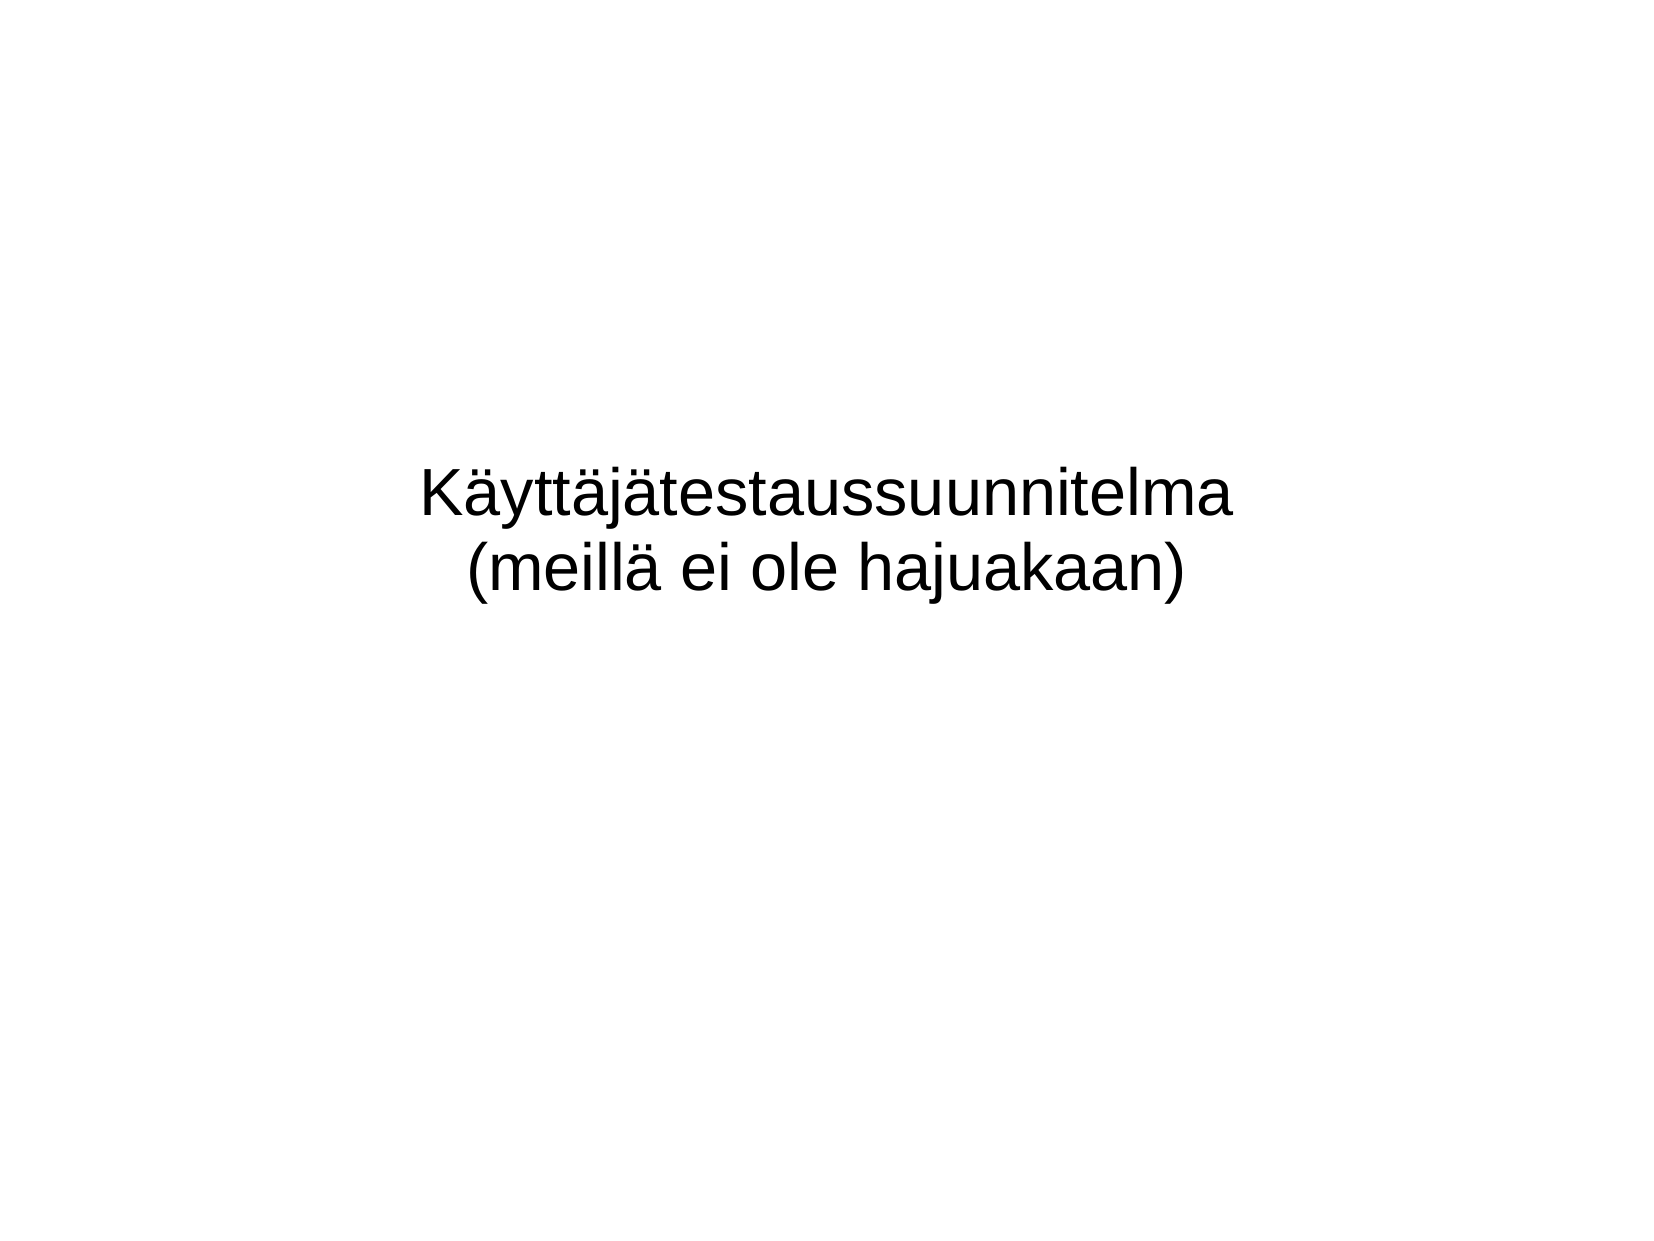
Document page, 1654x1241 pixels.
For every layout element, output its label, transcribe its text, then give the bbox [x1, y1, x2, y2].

subtitle Käyttäjätestaussuunnitelma (meillä ei ole hajuakaan) [82, 49, 1571, 1010]
